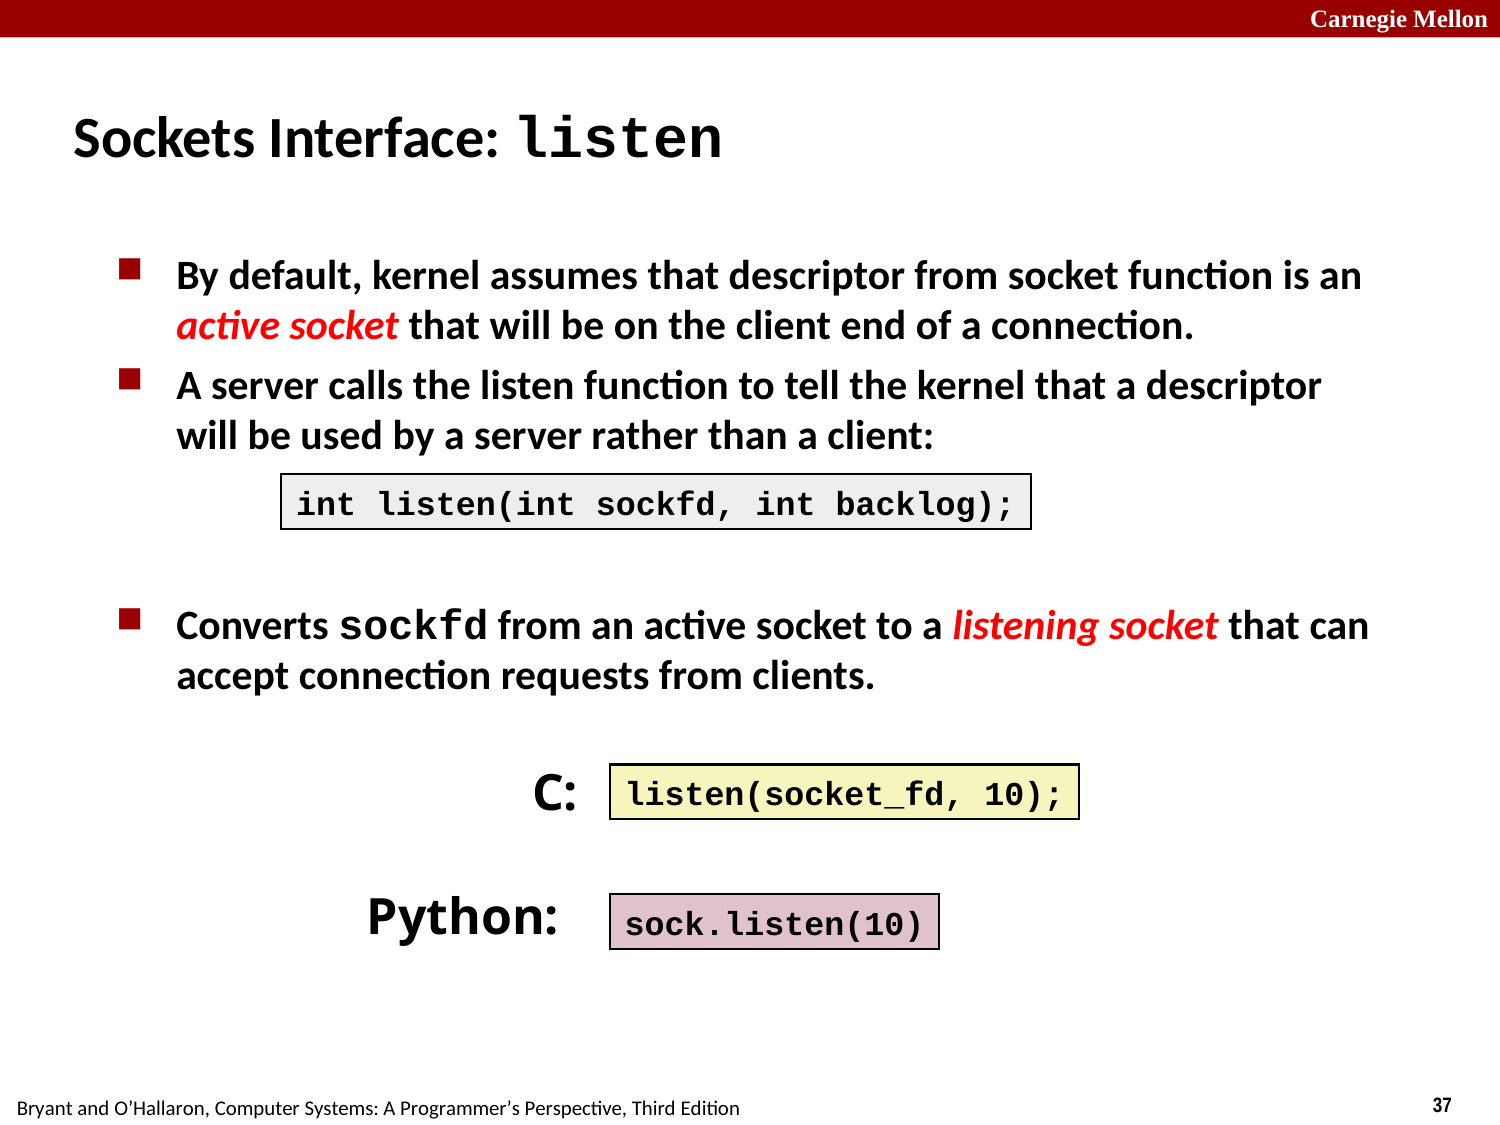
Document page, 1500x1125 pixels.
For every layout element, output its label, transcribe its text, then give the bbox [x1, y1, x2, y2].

text_box int listen(int sockfd, int backlog); [281, 474, 1031, 530]
text_box sock.listen(10) [609, 894, 940, 950]
text_box listen(socket_fd, 10); [609, 764, 1080, 820]
list By default, kernel assumes that descriptor from socket function is an active socket that will be on the client end of a connection. A server calls the listen function to tell the kernel that a descriptor will be used by a server rather than a client: Converts sockfd from an active socket to a listening socket that can accept connection requests from clients. [105, 239, 1401, 947]
text_box Python: [352, 876, 606, 952]
title Sockets Interface: listen [58, 71, 1304, 197]
text_box C: [517, 752, 608, 828]
